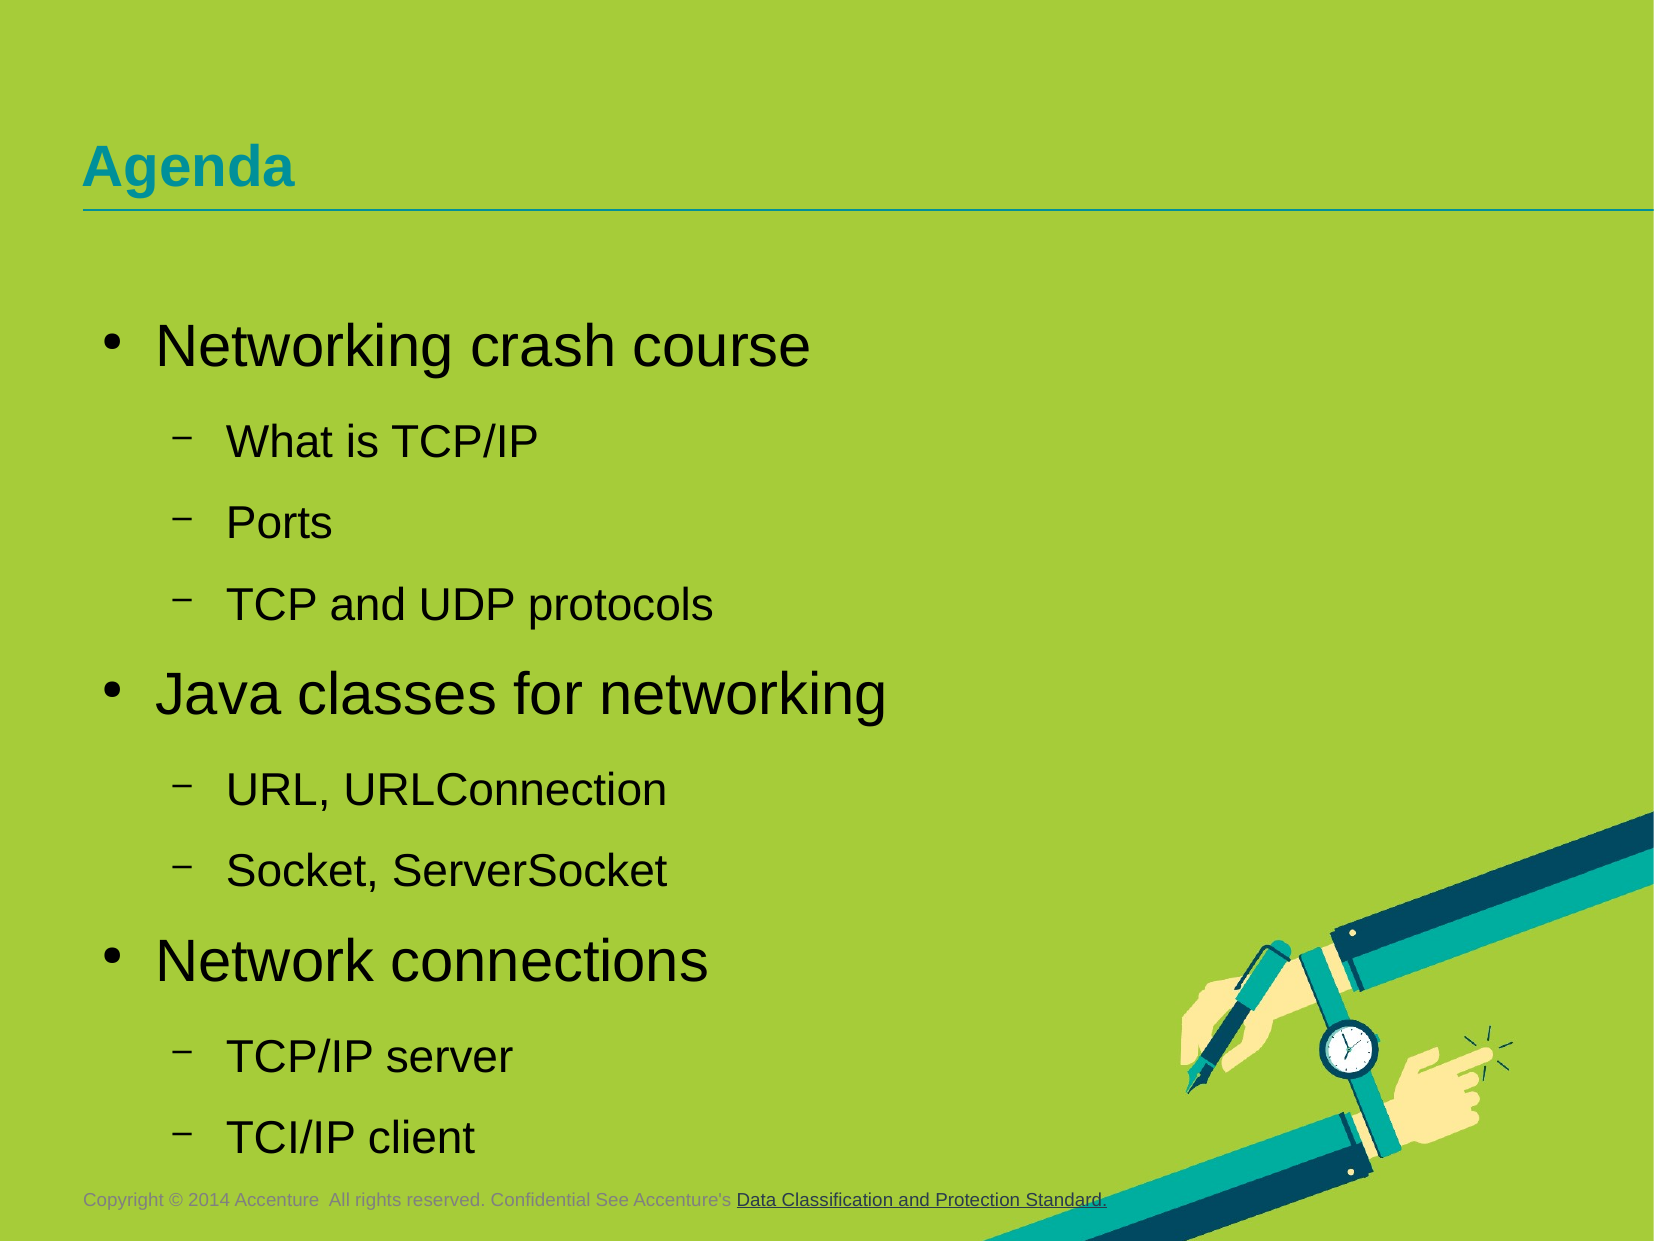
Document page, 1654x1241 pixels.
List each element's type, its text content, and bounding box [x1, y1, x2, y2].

title Agenda [81, 56, 1654, 199]
picture [1186, 848, 1654, 1241]
picture [0, 0, 1654, 1241]
list Networking crash course What is TCP/IP Ports TCP and UDP protocols Java classes for networking URL, URLConnection Socket, ServerSocket Network connections TCP/IP server TCI/IP client [84, 299, 1573, 1166]
picture [1347, 1167, 1354, 1175]
